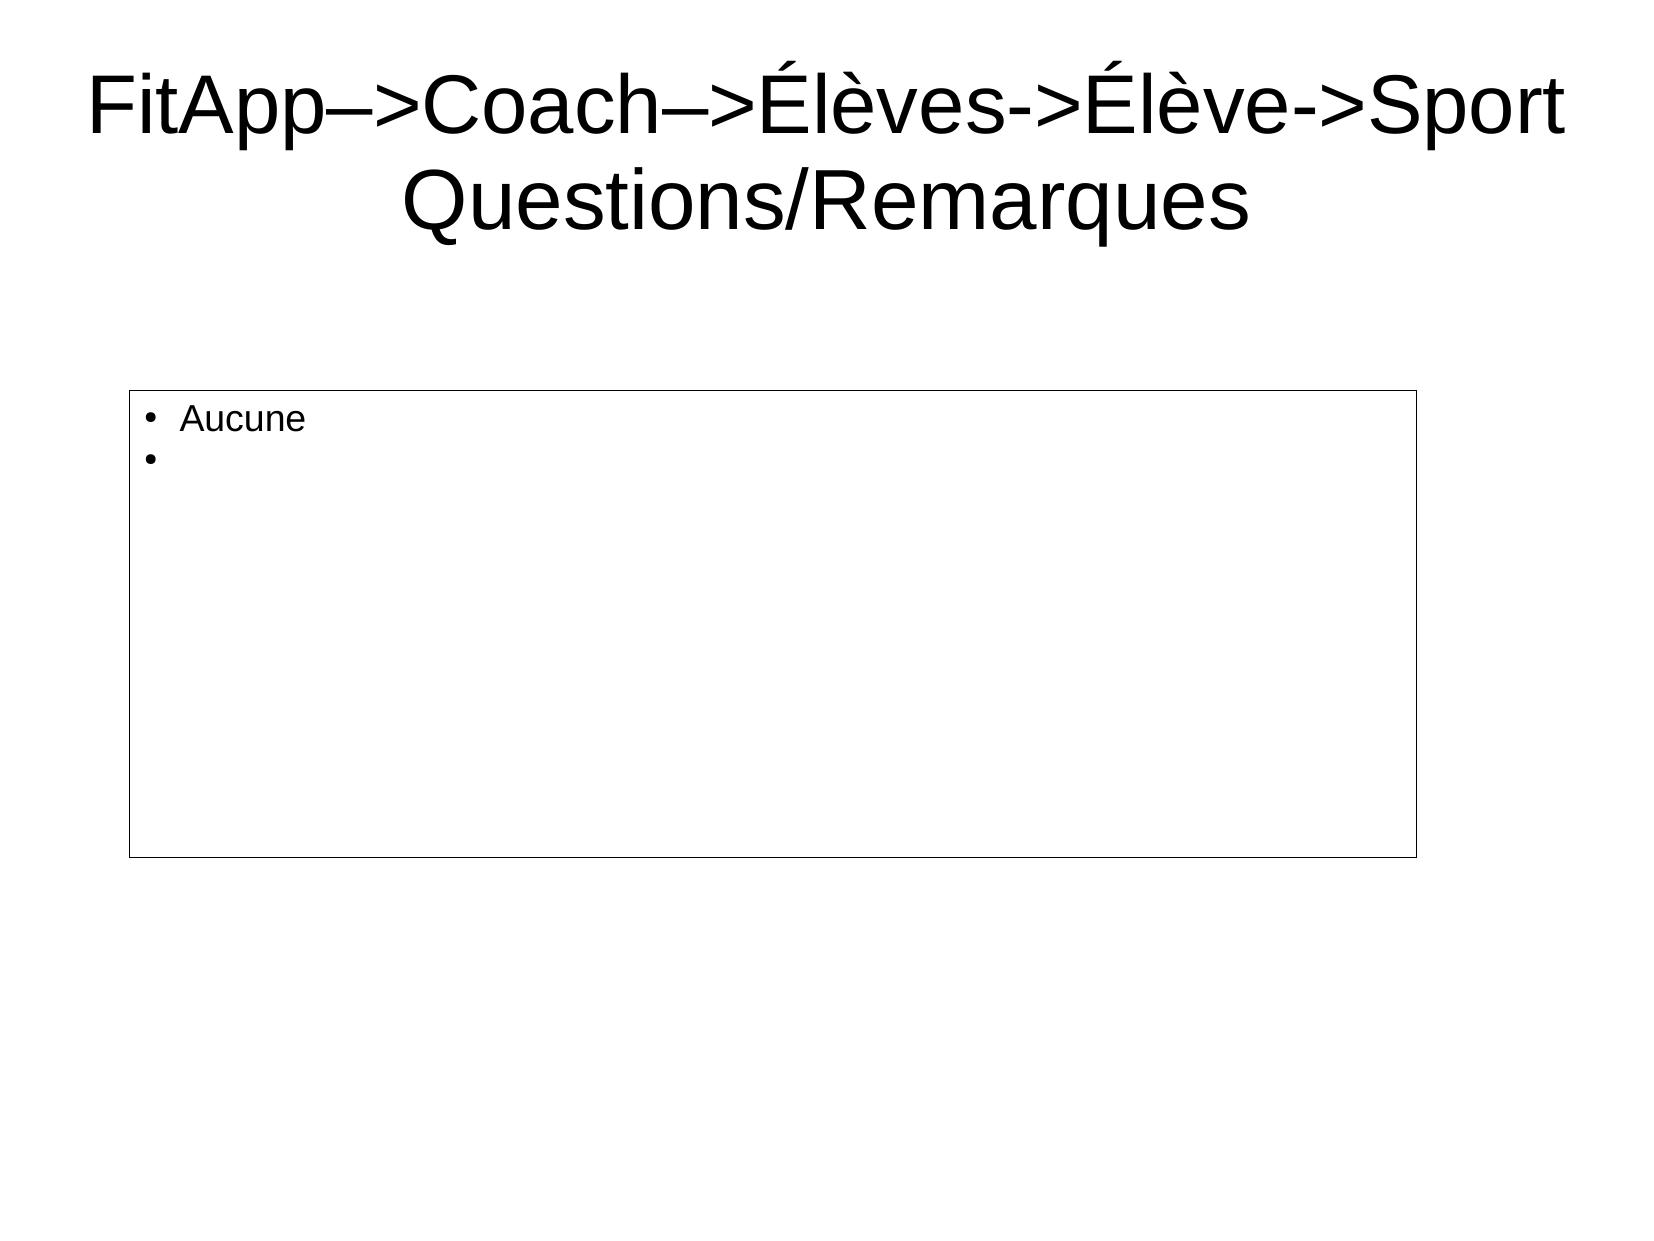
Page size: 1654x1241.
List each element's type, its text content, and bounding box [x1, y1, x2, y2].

title FitApp–>Coach–>Élèves->Élève->Sport Questions/Remarques [47, 0, 1607, 307]
text_box Aucune [129, 390, 1417, 858]
